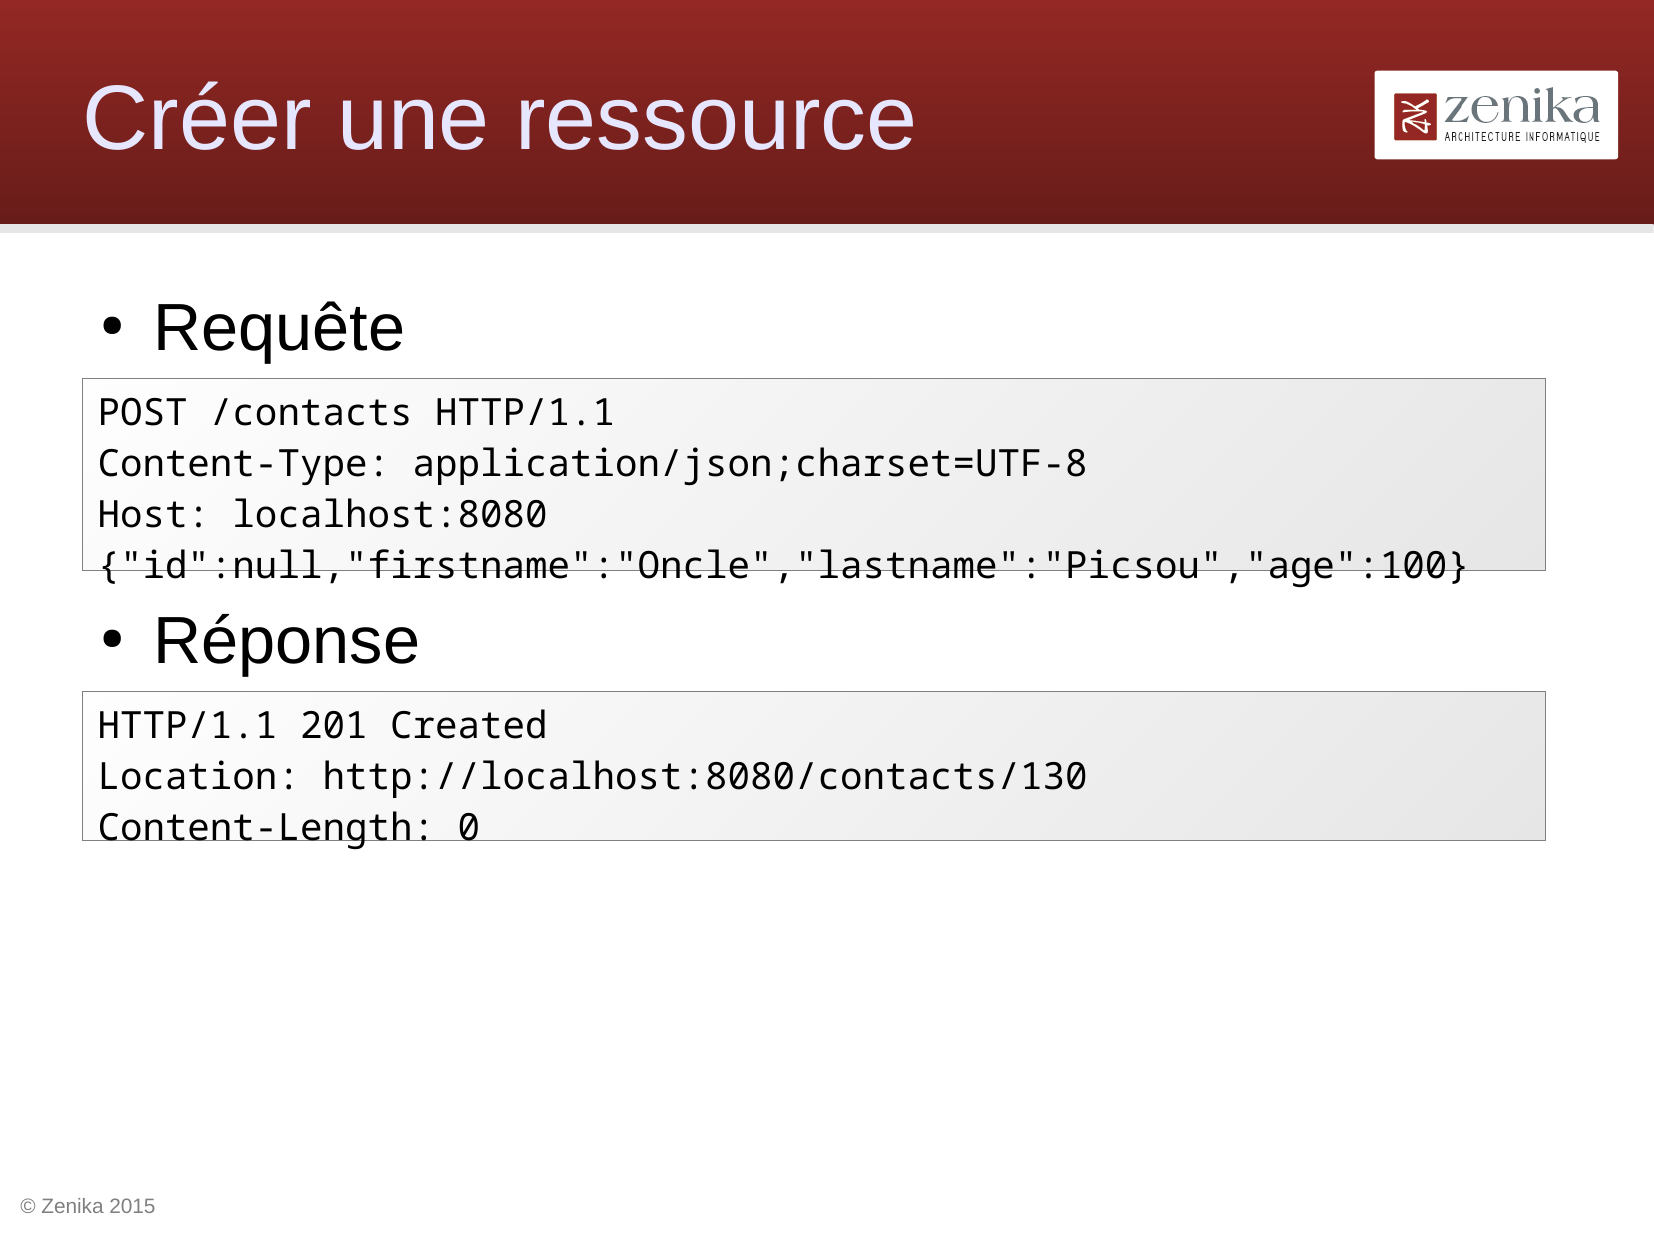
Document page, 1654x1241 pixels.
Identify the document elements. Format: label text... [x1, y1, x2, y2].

title Créer une ressource [82, 13, 1571, 222]
list Requête Réponse [82, 571, 1538, 691]
list Requête Réponse [82, 290, 1538, 378]
text_box POST /contacts HTTP/1.1 Content-Type: application/json;charset=UTF-8 Host: localhost:8080 {"id":null,"firstname":"Oncle","lastname":"Picsou","age":100} [82, 378, 1546, 571]
text_box HTTP/1.1 201 Created Location: http://localhost:8080/contacts/130 Content-Length: 0 [82, 691, 1546, 841]
picture [1571, 82, 1600, 149]
list Requête Réponse [82, 841, 1538, 1010]
